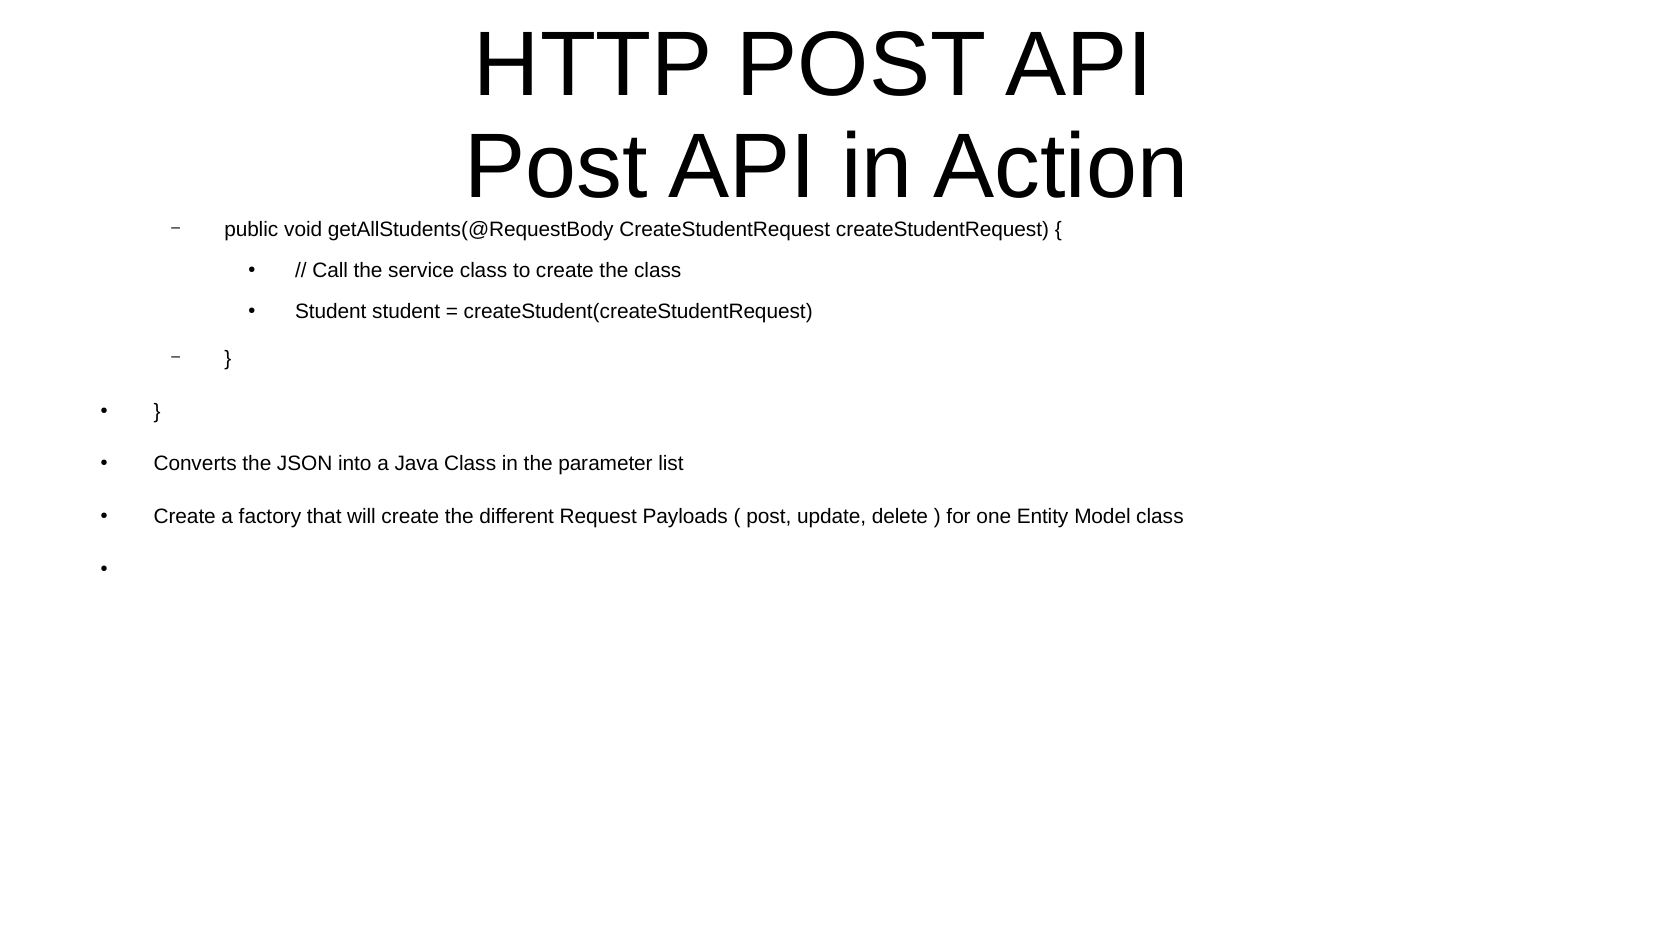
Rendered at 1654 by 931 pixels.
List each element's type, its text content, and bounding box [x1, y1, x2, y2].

list public void getAllStudents(@RequestBody CreateStudentRequest createStudentRequest) { // Call the service class to create the class Student student = createStudent(createStudentRequest) } } Converts the JSON into a Java Class in the parameter list Create a factory that will create the different Request Payloads ( post, update, delete ) for one Entity Model class [82, 217, 1636, 916]
title HTTP POST API Post API in Action [82, 12, 1571, 217]
